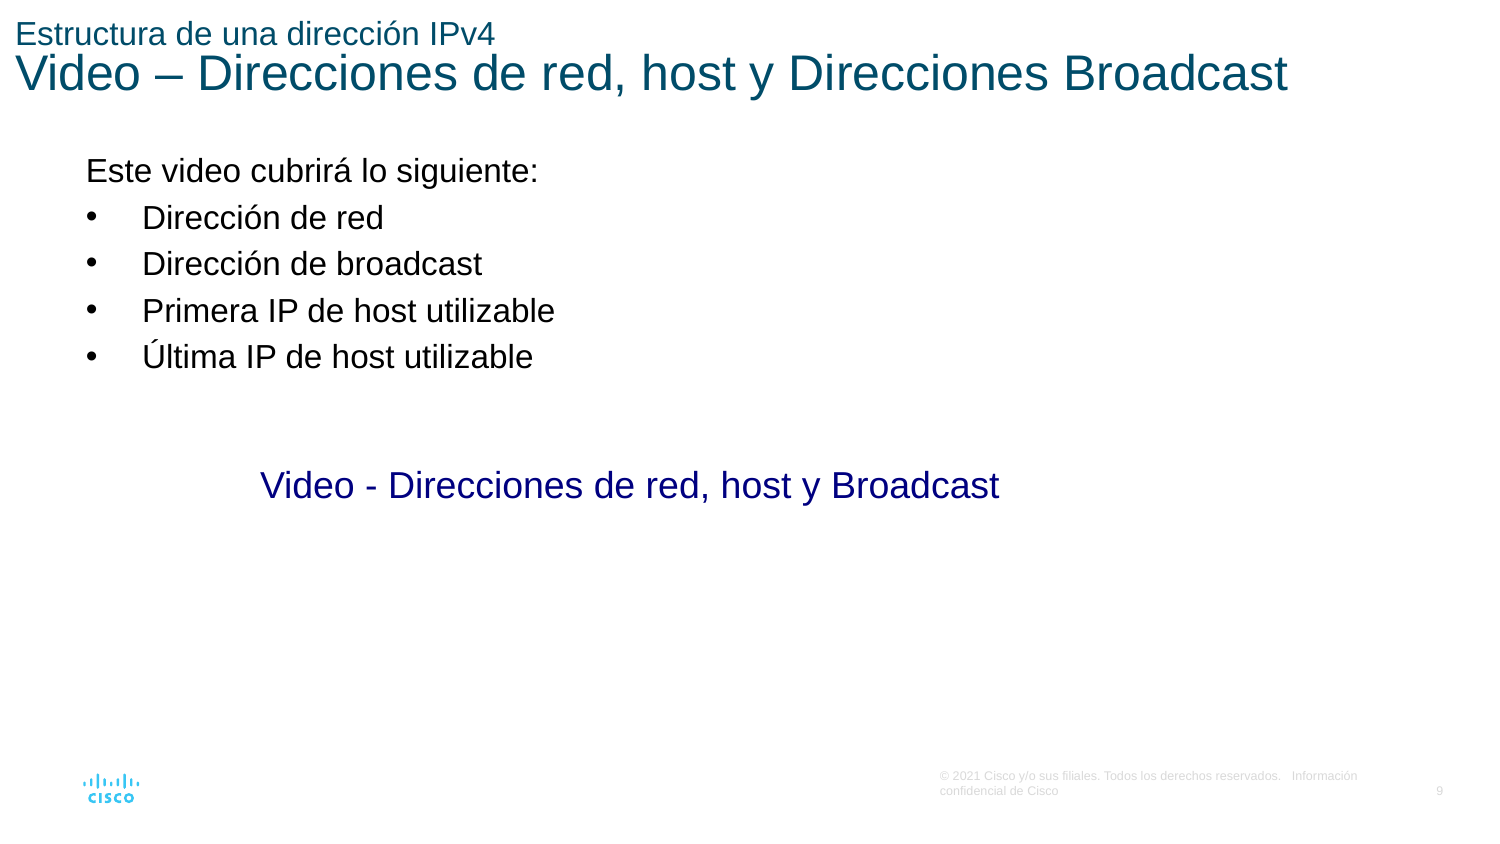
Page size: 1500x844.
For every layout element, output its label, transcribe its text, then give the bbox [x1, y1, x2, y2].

title Estructura de una dirección IPv4 Video – Direcciones de red, host y Direcciones Broadcast [0, 0, 1369, 121]
text_box Este video cubrirá lo siguiente: Dirección de red Dirección de broadcast Primera IP de host utilizable Última IP de host utilizable [70, 141, 1430, 392]
text_box Video - Direcciones de red, host y Broadcast [245, 456, 1211, 532]
